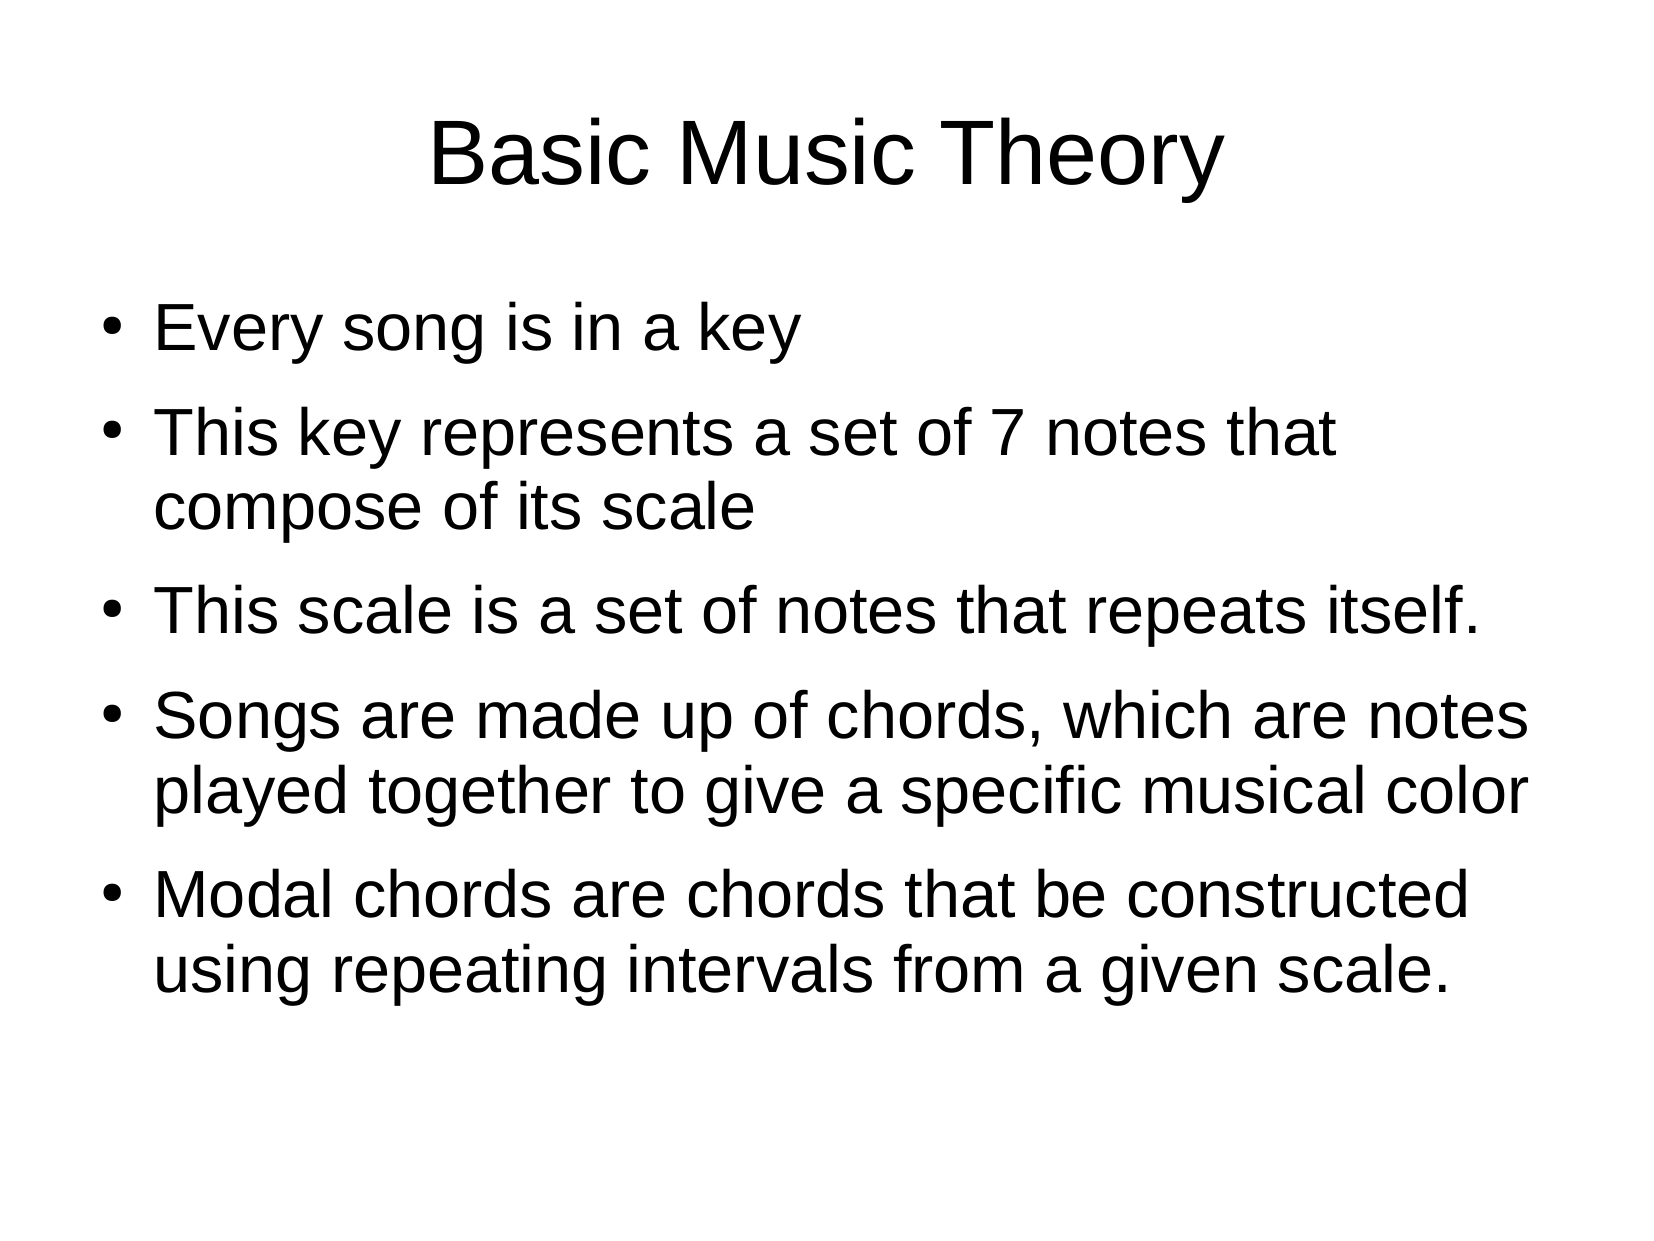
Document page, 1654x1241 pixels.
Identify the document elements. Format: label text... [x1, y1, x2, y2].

title Basic Music Theory [82, 49, 1571, 257]
list Every song is in a key This key represents a set of 7 notes that compose of its scale This scale is a set of notes that repeats itself. Songs are made up of chords, which are notes played together to give a specific musical color Modal chords are chords that be constructed using repeating intervals from a given scale. [82, 290, 1571, 1109]
